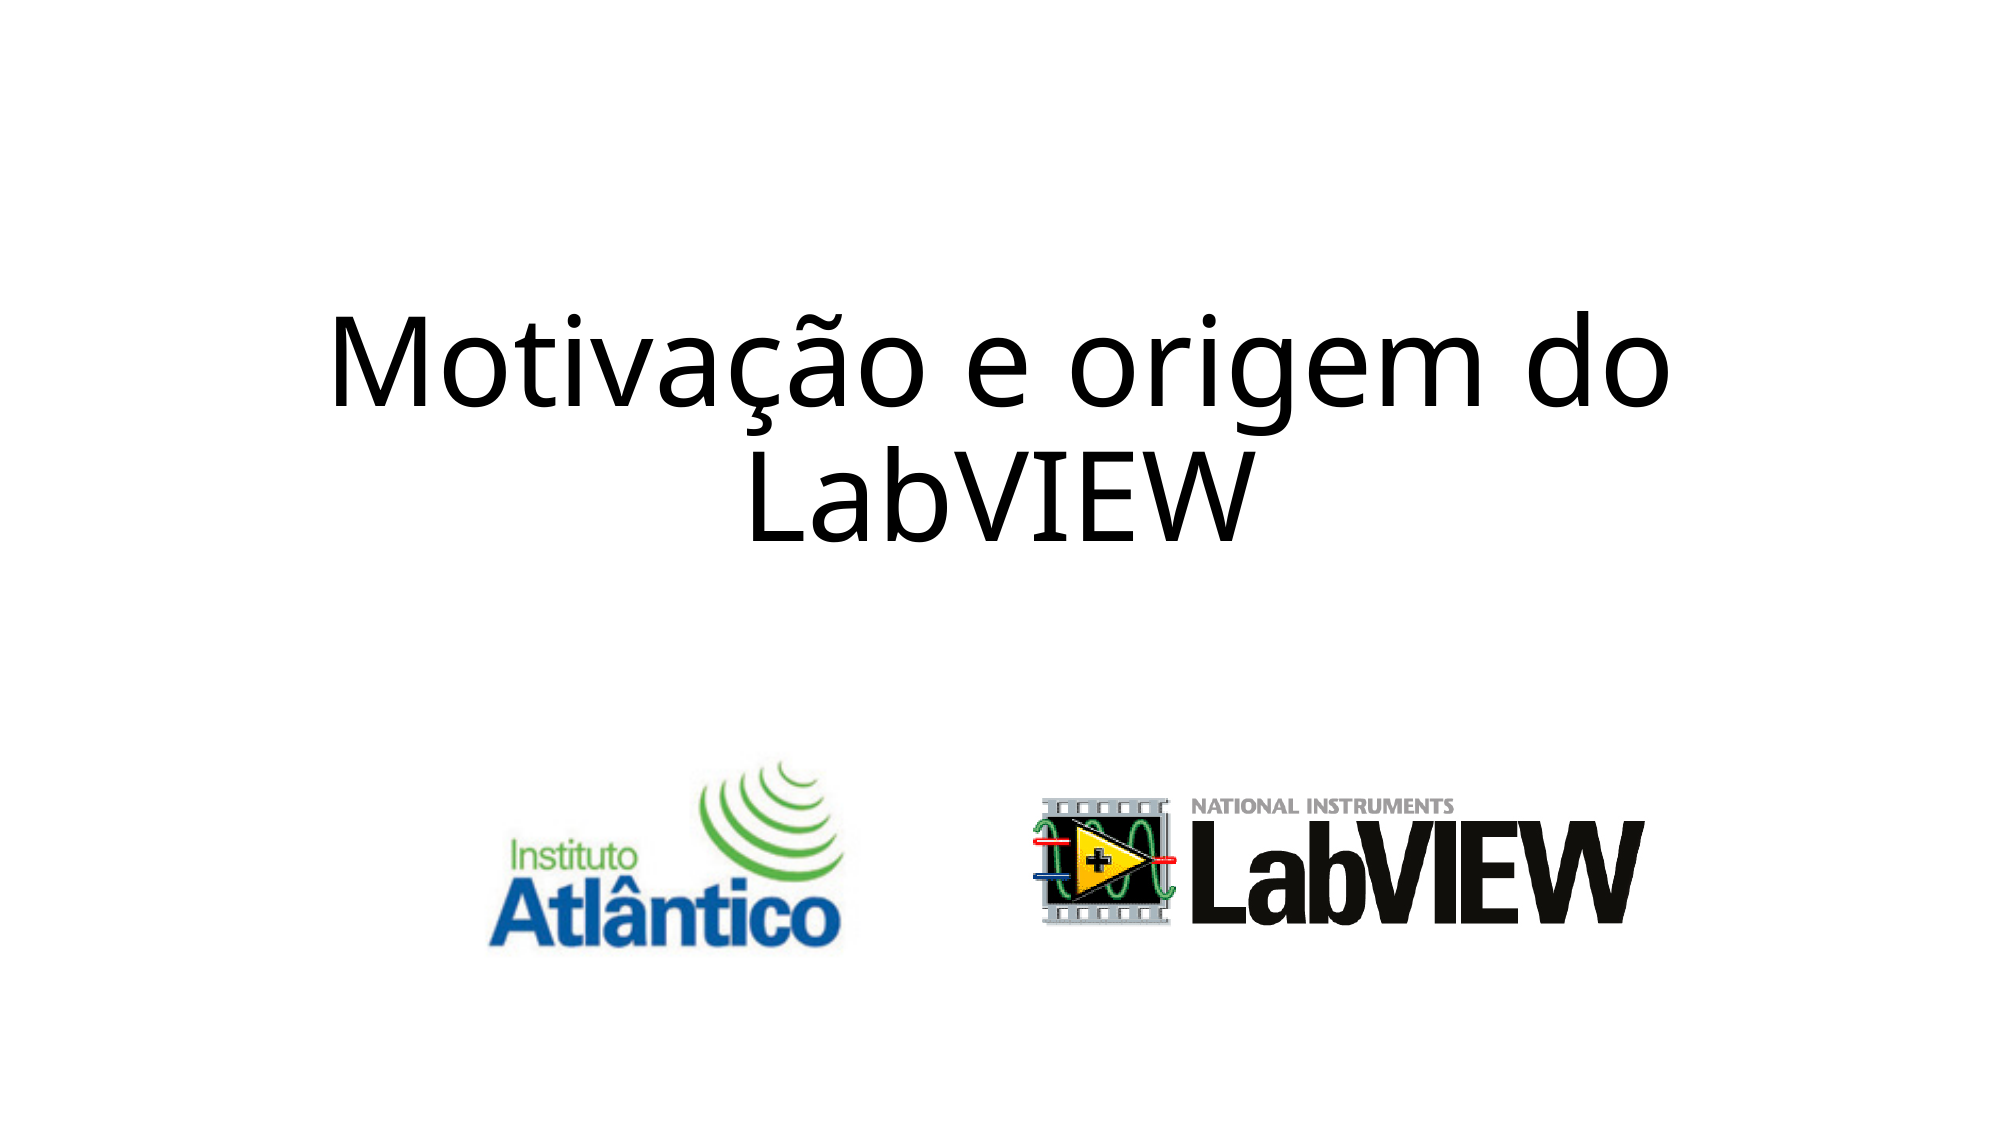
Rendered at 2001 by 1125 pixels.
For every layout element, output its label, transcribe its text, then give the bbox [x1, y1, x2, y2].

title Motivação e origem do LabVIEW [249, 184, 1750, 576]
picture [401, 685, 933, 1040]
picture [1028, 784, 1655, 941]
